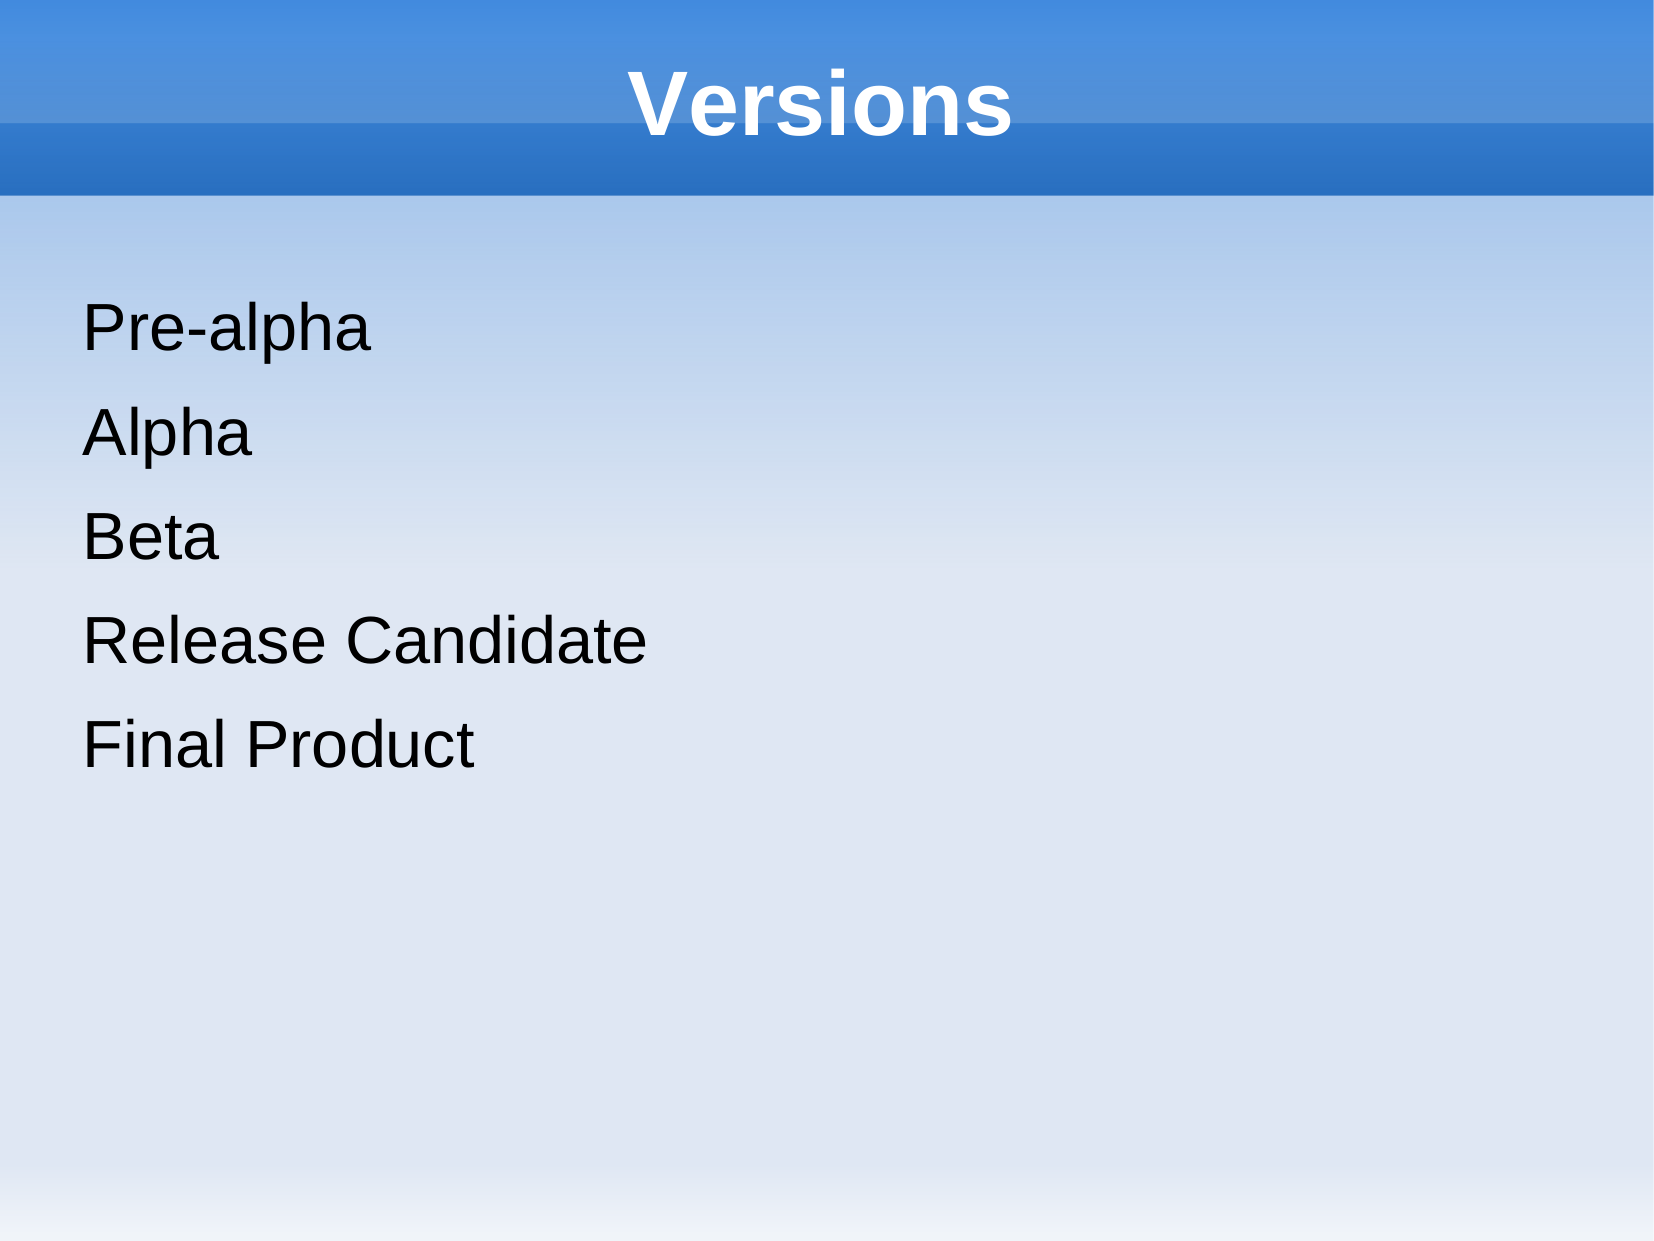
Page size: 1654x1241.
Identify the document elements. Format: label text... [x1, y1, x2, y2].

title Versions [76, 0, 1565, 208]
picture [0, 0, 1654, 1241]
list Pre-alpha Alpha Beta Release Candidate Final Product [82, 290, 1571, 1109]
